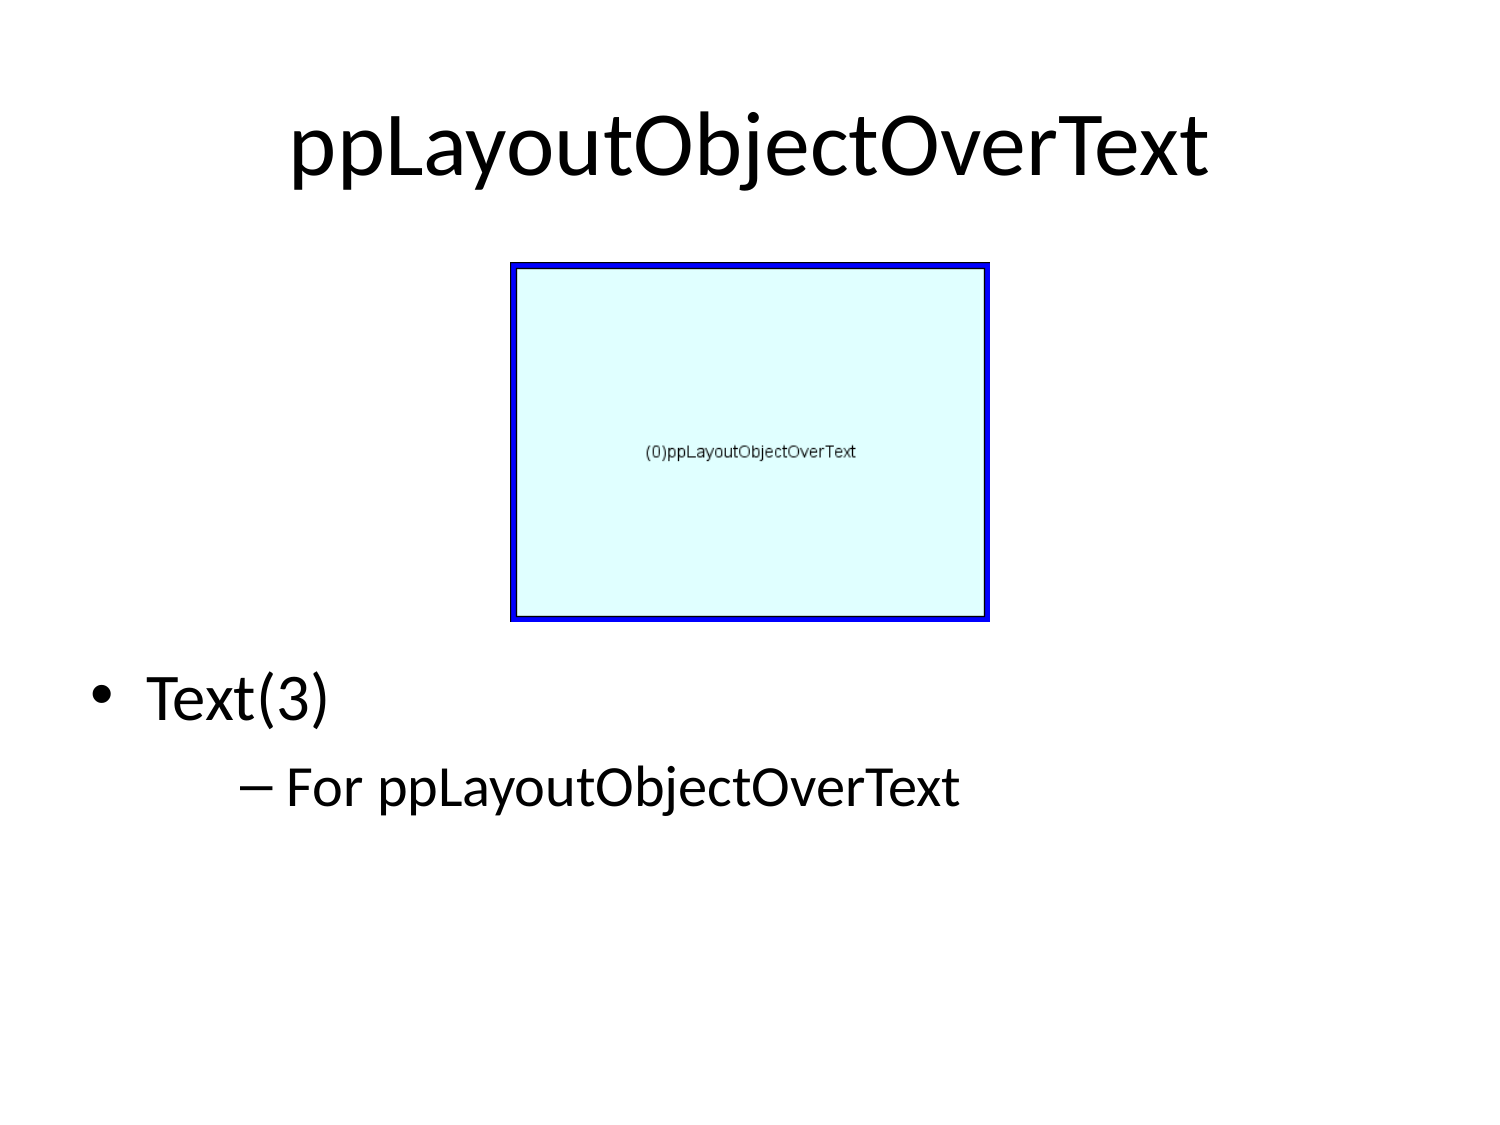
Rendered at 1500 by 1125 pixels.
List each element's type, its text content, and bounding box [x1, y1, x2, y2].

list Text(3) For ppLayoutObjectOverText [75, 646, 1426, 1006]
title ppLayoutObjectOverText [75, 45, 1426, 233]
picture [510, 262, 990, 622]
